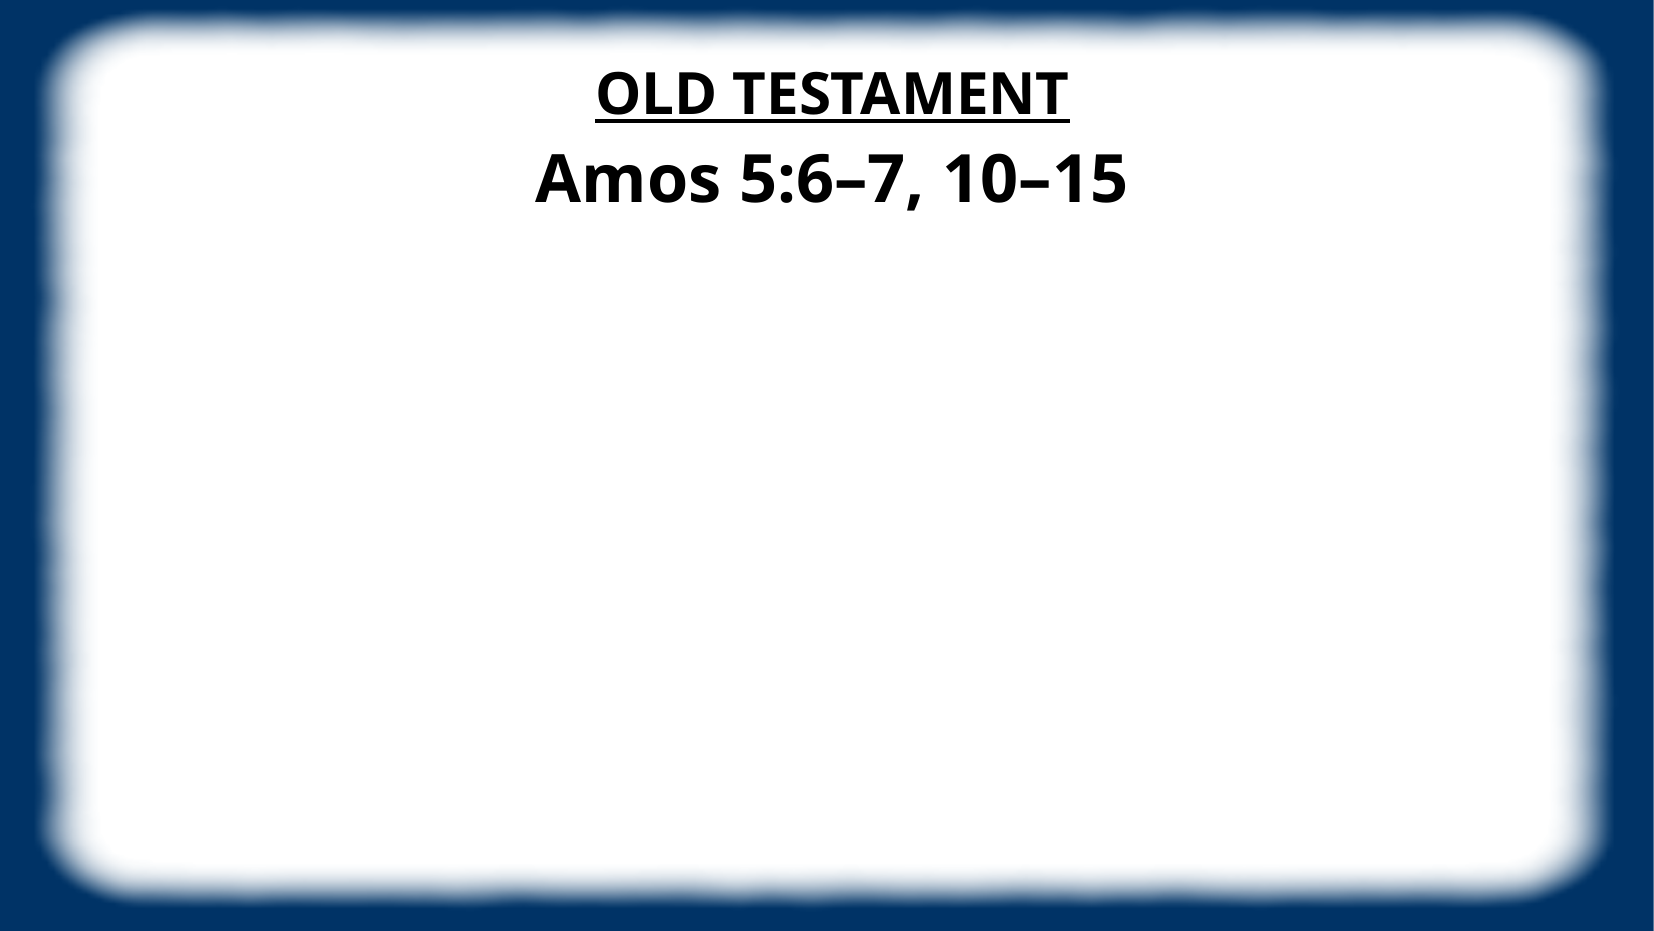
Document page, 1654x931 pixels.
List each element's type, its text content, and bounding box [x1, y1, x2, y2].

picture [0, 0, 1654, 931]
text_box OLD TESTAMENT Amos 5:6–7, 10–15 [90, 45, 1576, 226]
